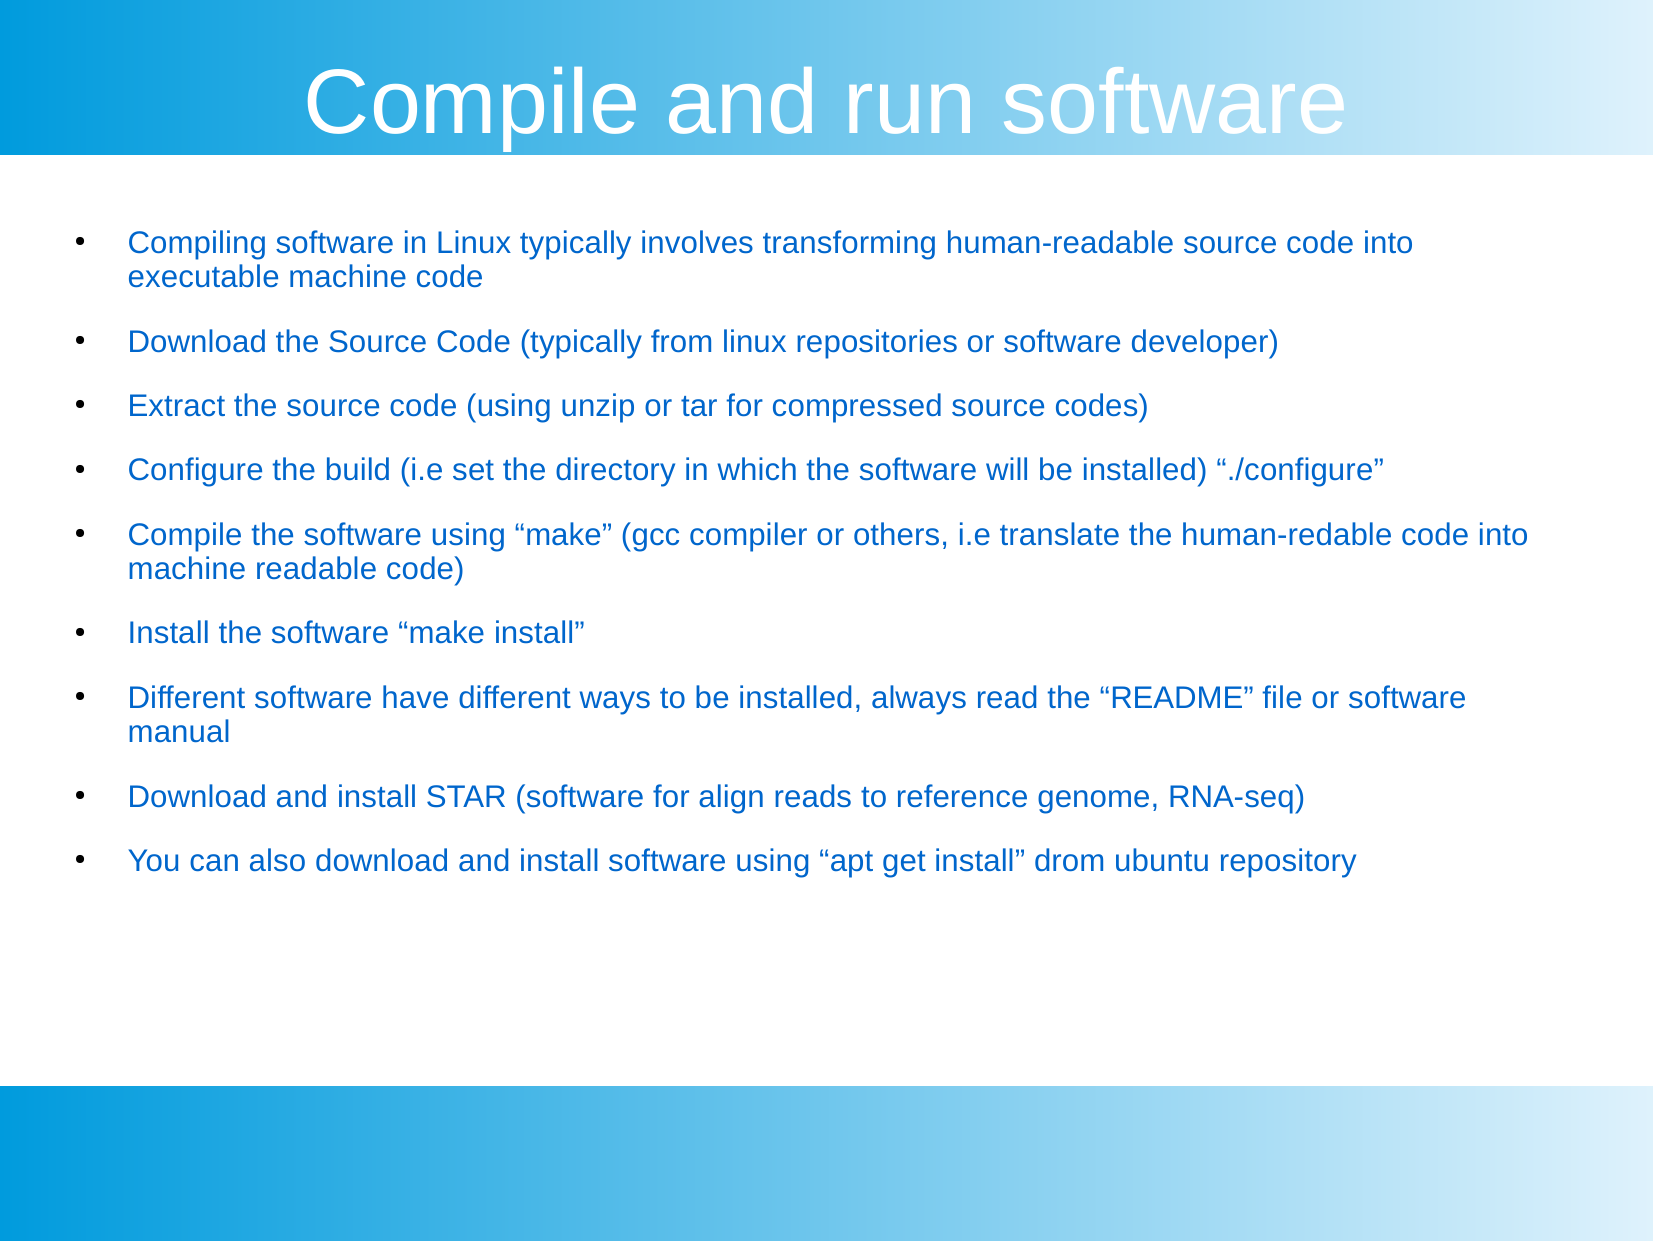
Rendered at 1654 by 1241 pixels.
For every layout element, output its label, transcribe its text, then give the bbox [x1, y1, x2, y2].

title Compile and run software [82, 49, 1571, 155]
list Compiling software in Linux typically involves transforming human-readable source code into executable machine code Download the Source Code (typically from linux repositories or software developer) Extract the source code (using unzip or tar for compressed source codes) Configure the build (i.e set the directory in which the software will be installed) “./configure” Compile the software using “make” (gcc compiler or others, i.e translate the human-redable code into machine readable code) Install the software “make install” Different software have different ways to be installed, always read the “README” file or software manual Download and install STAR (software for align reads to reference genome, RNA-seq) You can also download and install software using “apt get install” drom ubuntu repository [56, 225, 1546, 1081]
